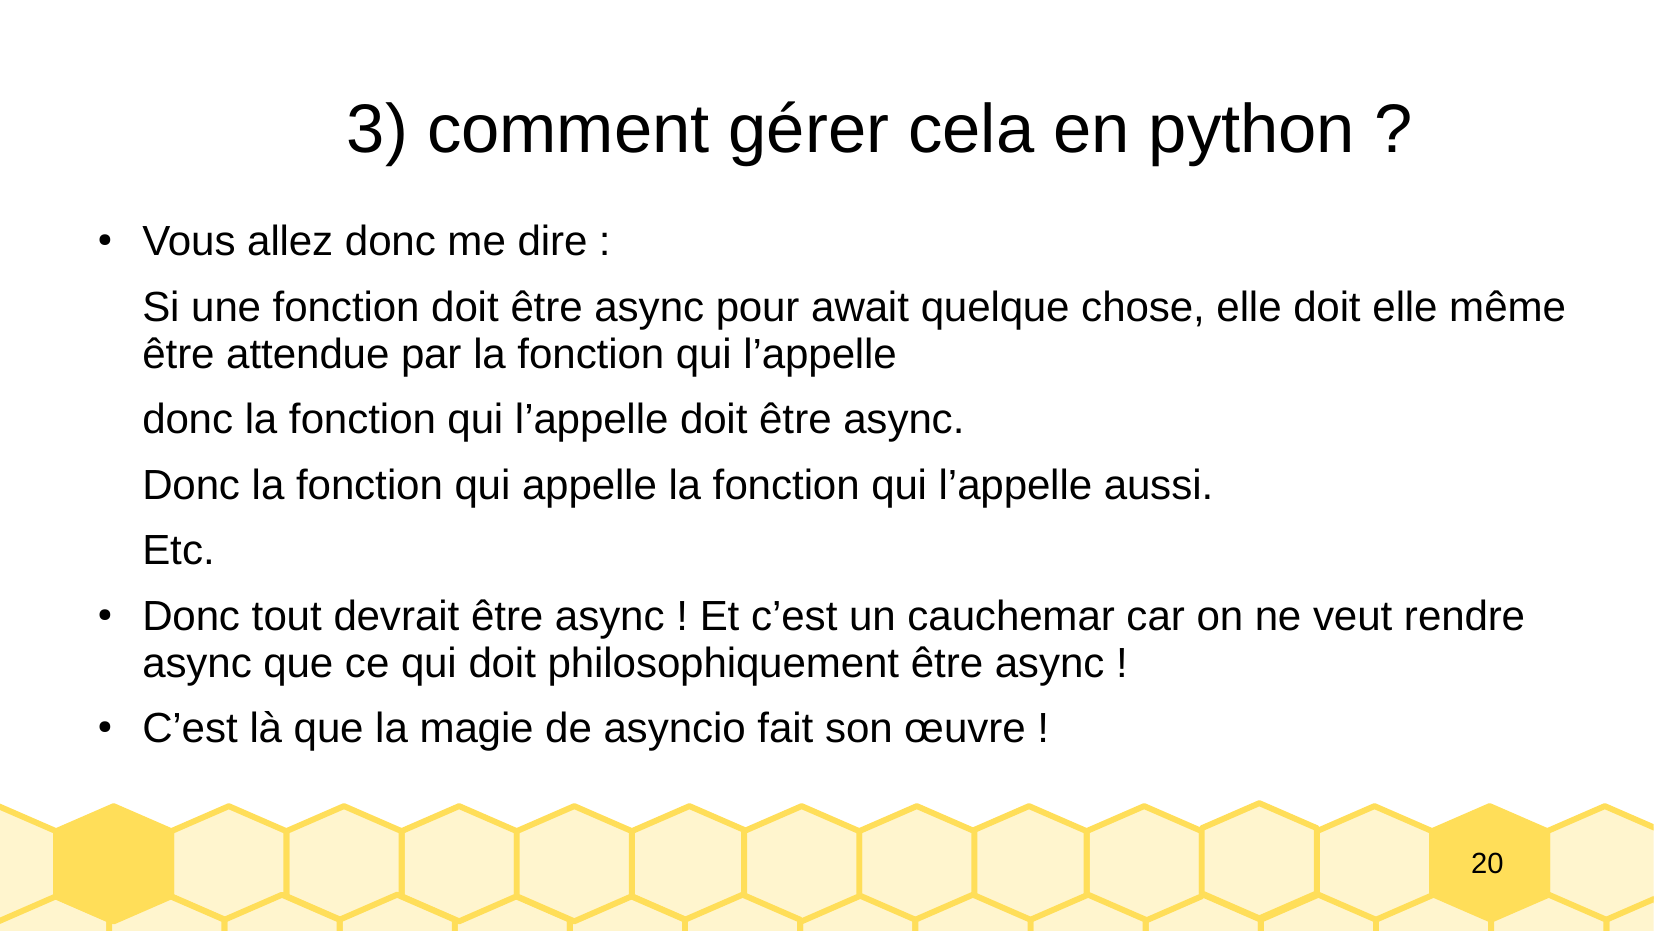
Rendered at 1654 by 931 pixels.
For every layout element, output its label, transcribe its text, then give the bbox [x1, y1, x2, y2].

list Vous allez donc me dire : Si une fonction doit être async pour await quelque chose, elle doit elle même être attendue par la fonction qui l’appelle donc la fonction qui l’appelle doit être async. Donc la fonction qui appelle la fonction qui l’appelle aussi. Etc. Donc tout devrait être async ! Et c’est un cauchemar car on ne veut rendre async que ce qui doit philosophiquement être async ! C’est là que la magie de asyncio fait son œuvre ! [82, 217, 1571, 758]
title 3) comment gérer cela en python ? [135, 51, 1625, 207]
